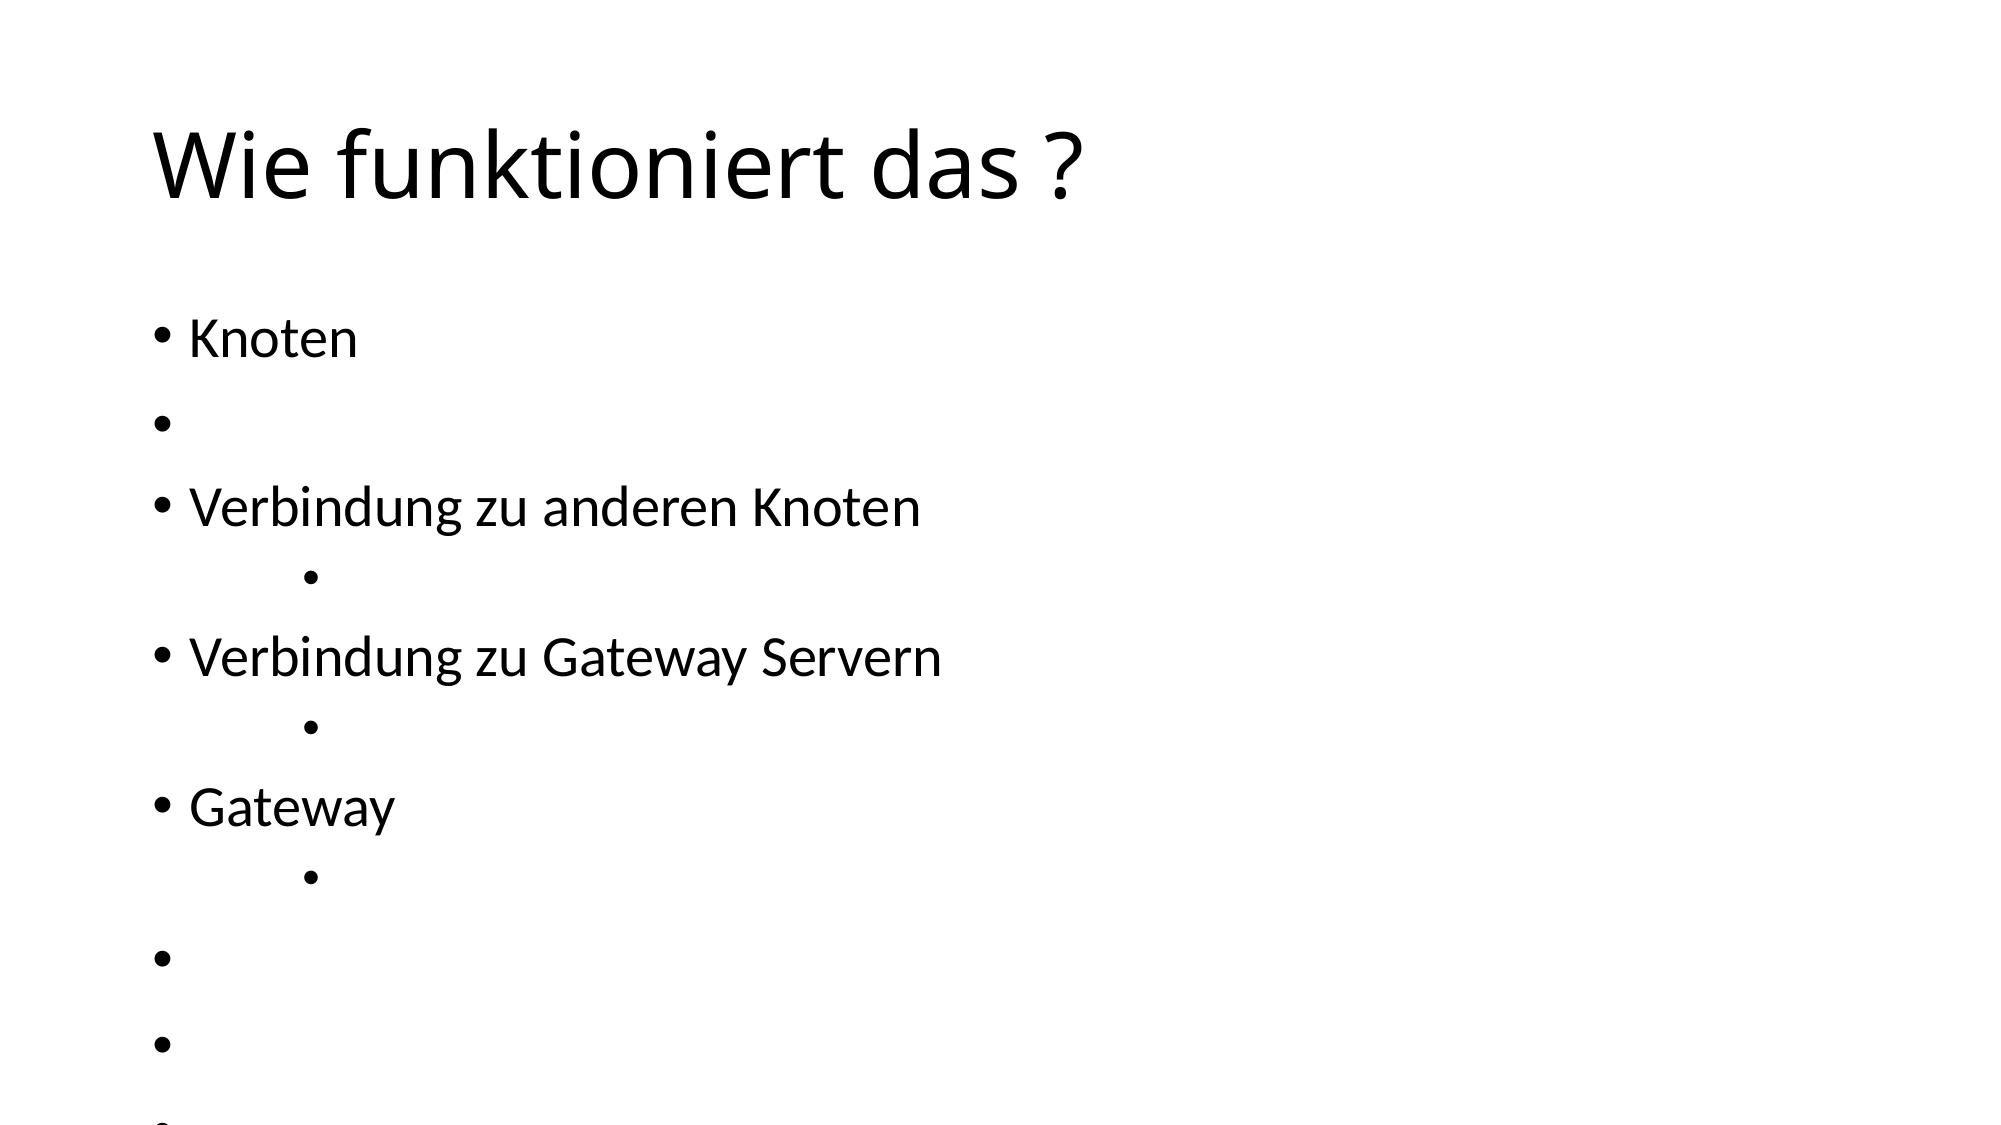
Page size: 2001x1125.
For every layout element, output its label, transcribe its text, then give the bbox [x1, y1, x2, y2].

list Knoten Verbindung zu anderen Knoten Verbindung zu Gateway Servern Gateway [137, 299, 1863, 1014]
title Wie funktioniert das ? [137, 59, 1863, 278]
